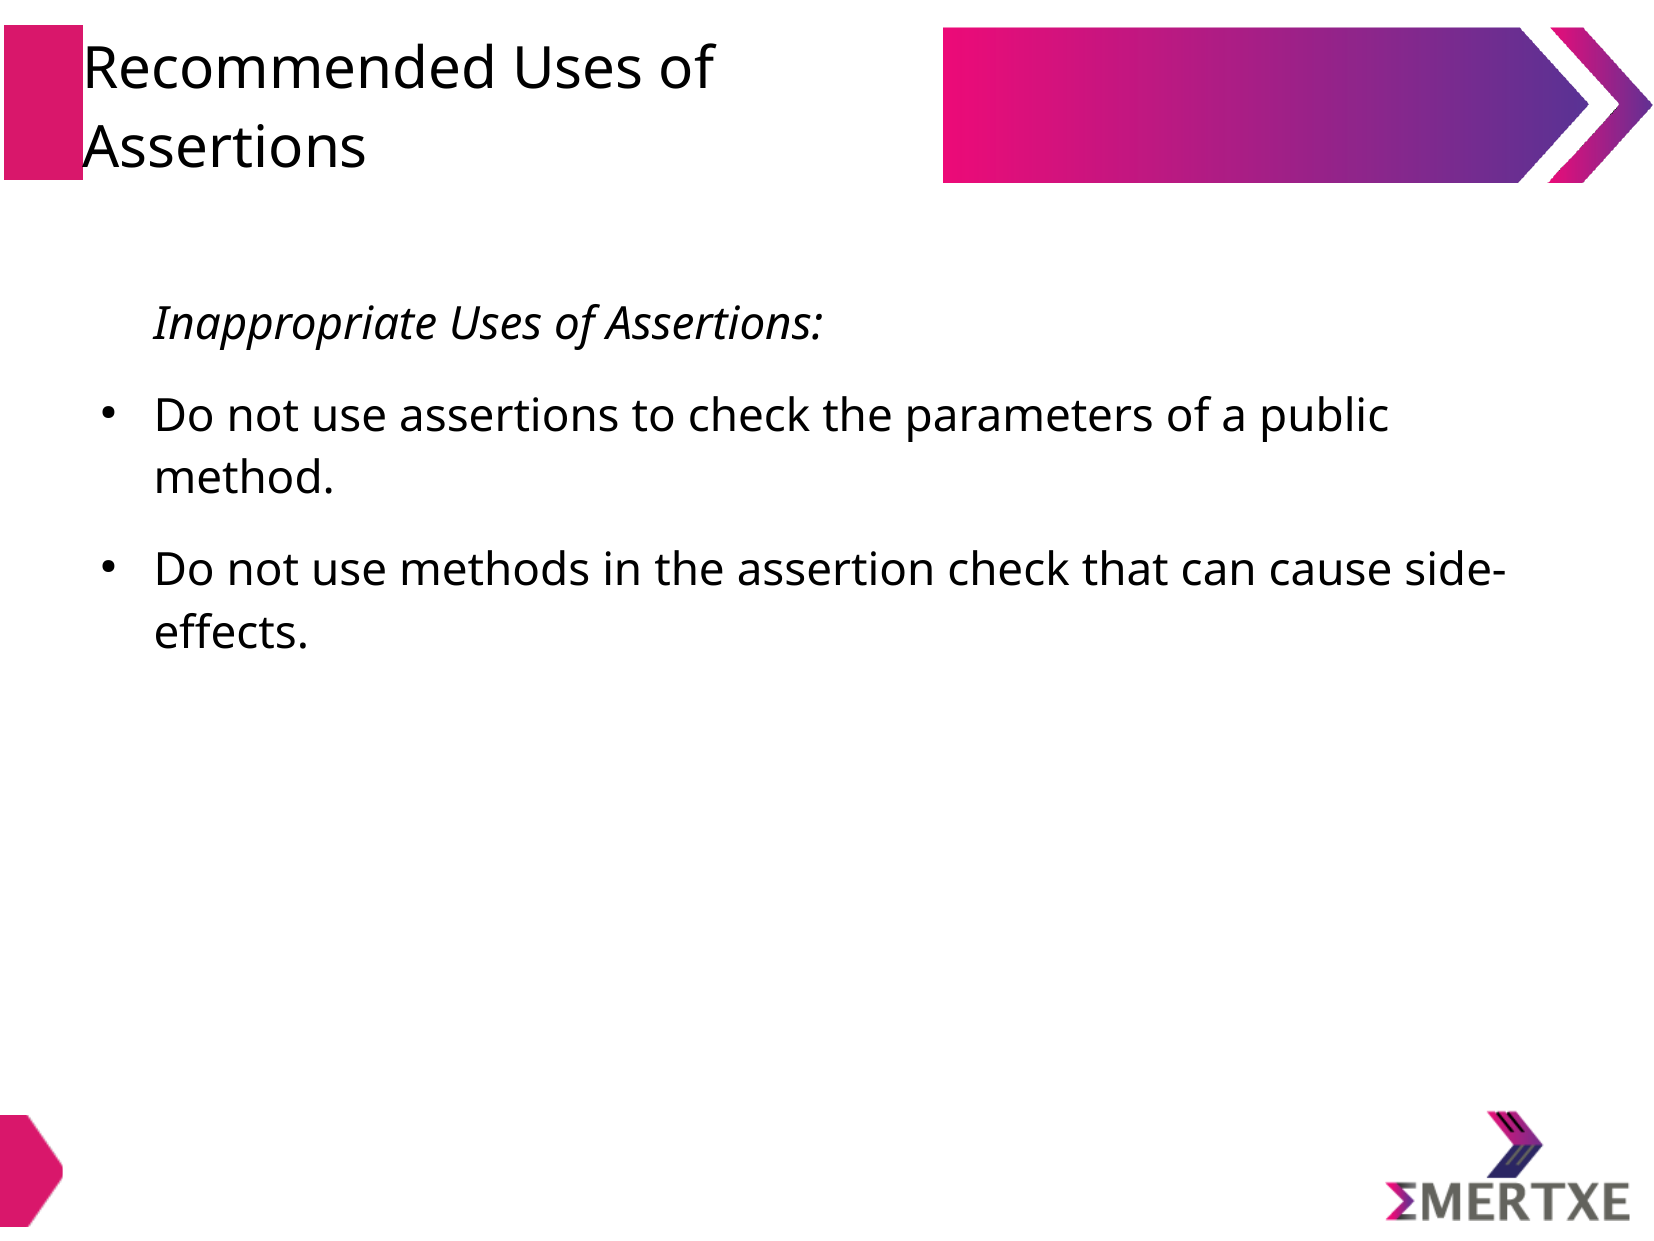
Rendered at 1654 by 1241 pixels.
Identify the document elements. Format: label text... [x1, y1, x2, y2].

picture [1571, 27, 1653, 183]
picture [1385, 1107, 1631, 1221]
list Inappropriate Uses of Assertions: Do not use assertions to check the parameters of a public method. Do not use methods in the assertion check that can cause side-effects. [82, 290, 1571, 1010]
title Recommended Uses of Assertions [82, 2, 1571, 210]
